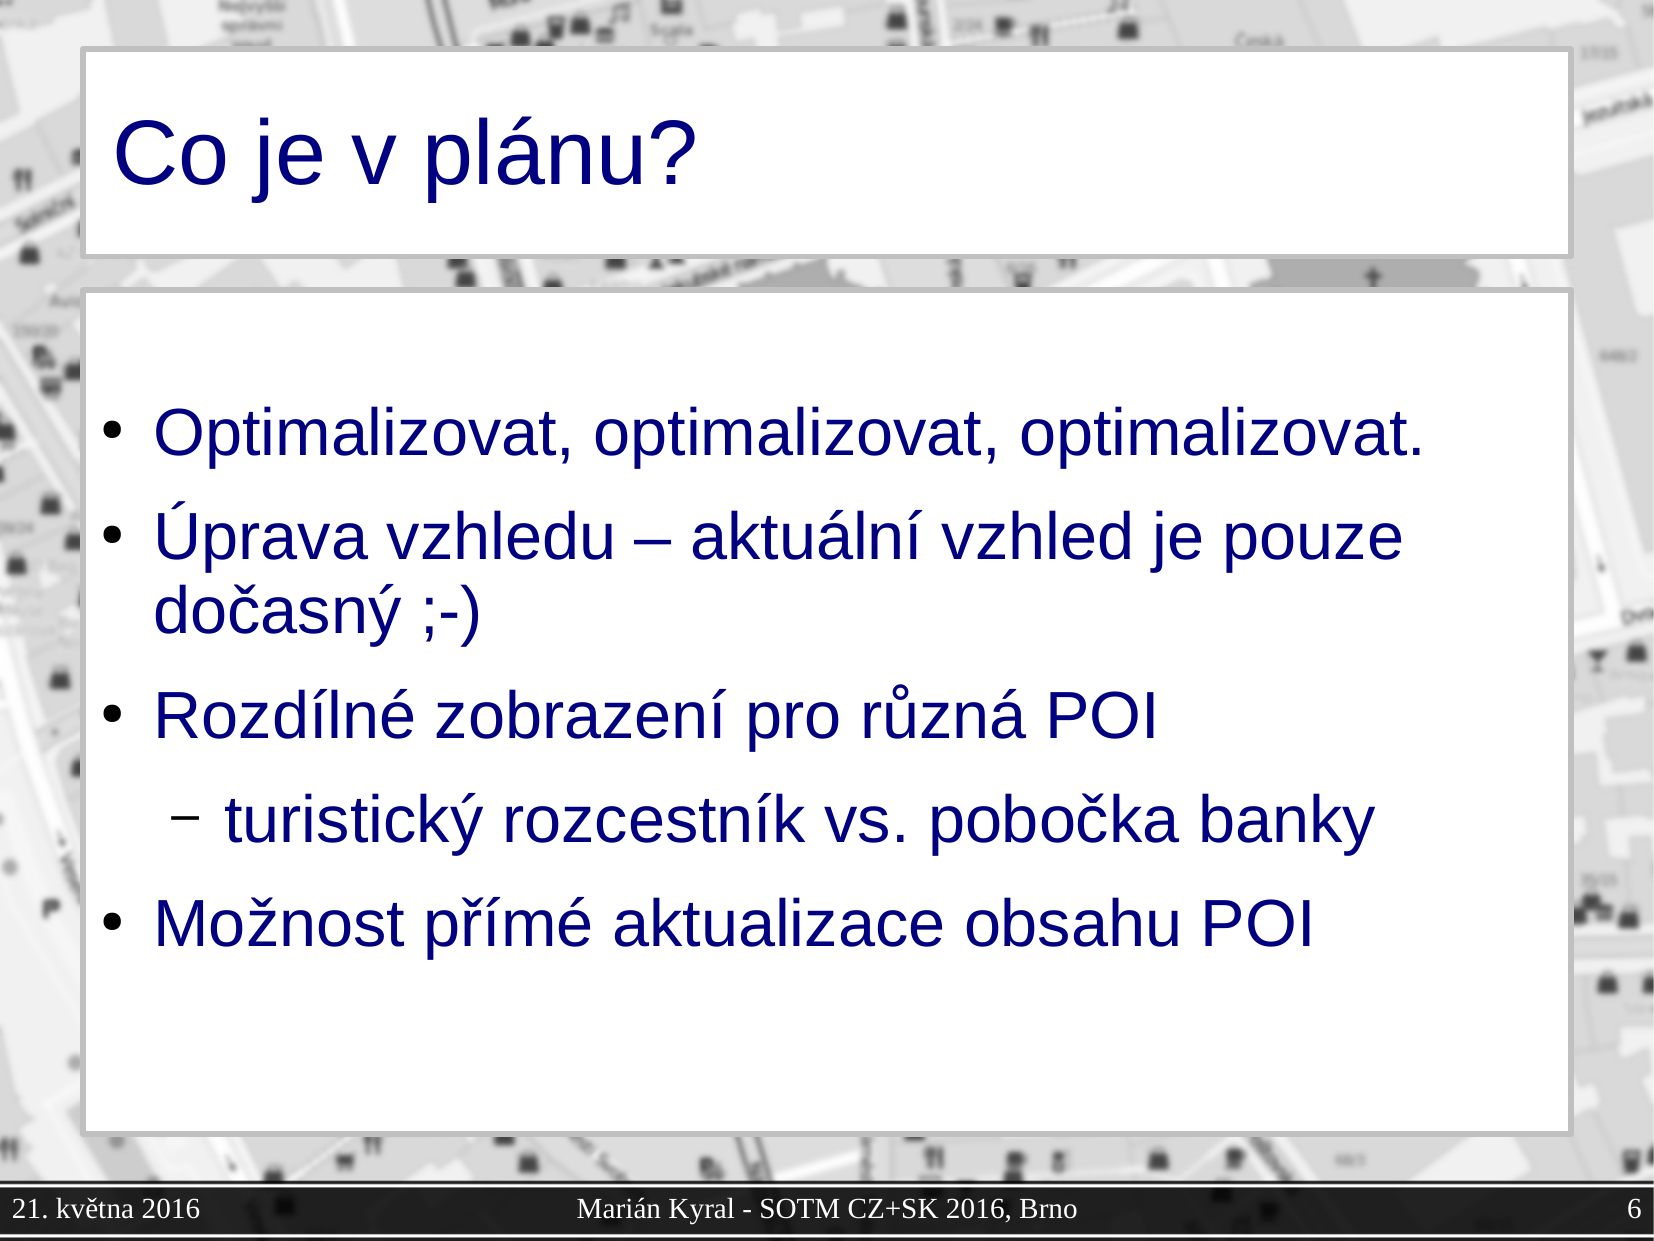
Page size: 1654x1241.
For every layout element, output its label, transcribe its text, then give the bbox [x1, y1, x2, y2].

title Co je v plánu? [82, 49, 1571, 257]
picture [0, 0, 1654, 1241]
list Optimalizovat, optimalizovat, optimalizovat. Úprava vzhledu – aktuální vzhled je pouze dočasný ;-) Rozdílné zobrazení pro různá POI turistický rozcestník vs. pobočka banky Možnost přímé aktualizace obsahu POI [82, 290, 1571, 1134]
